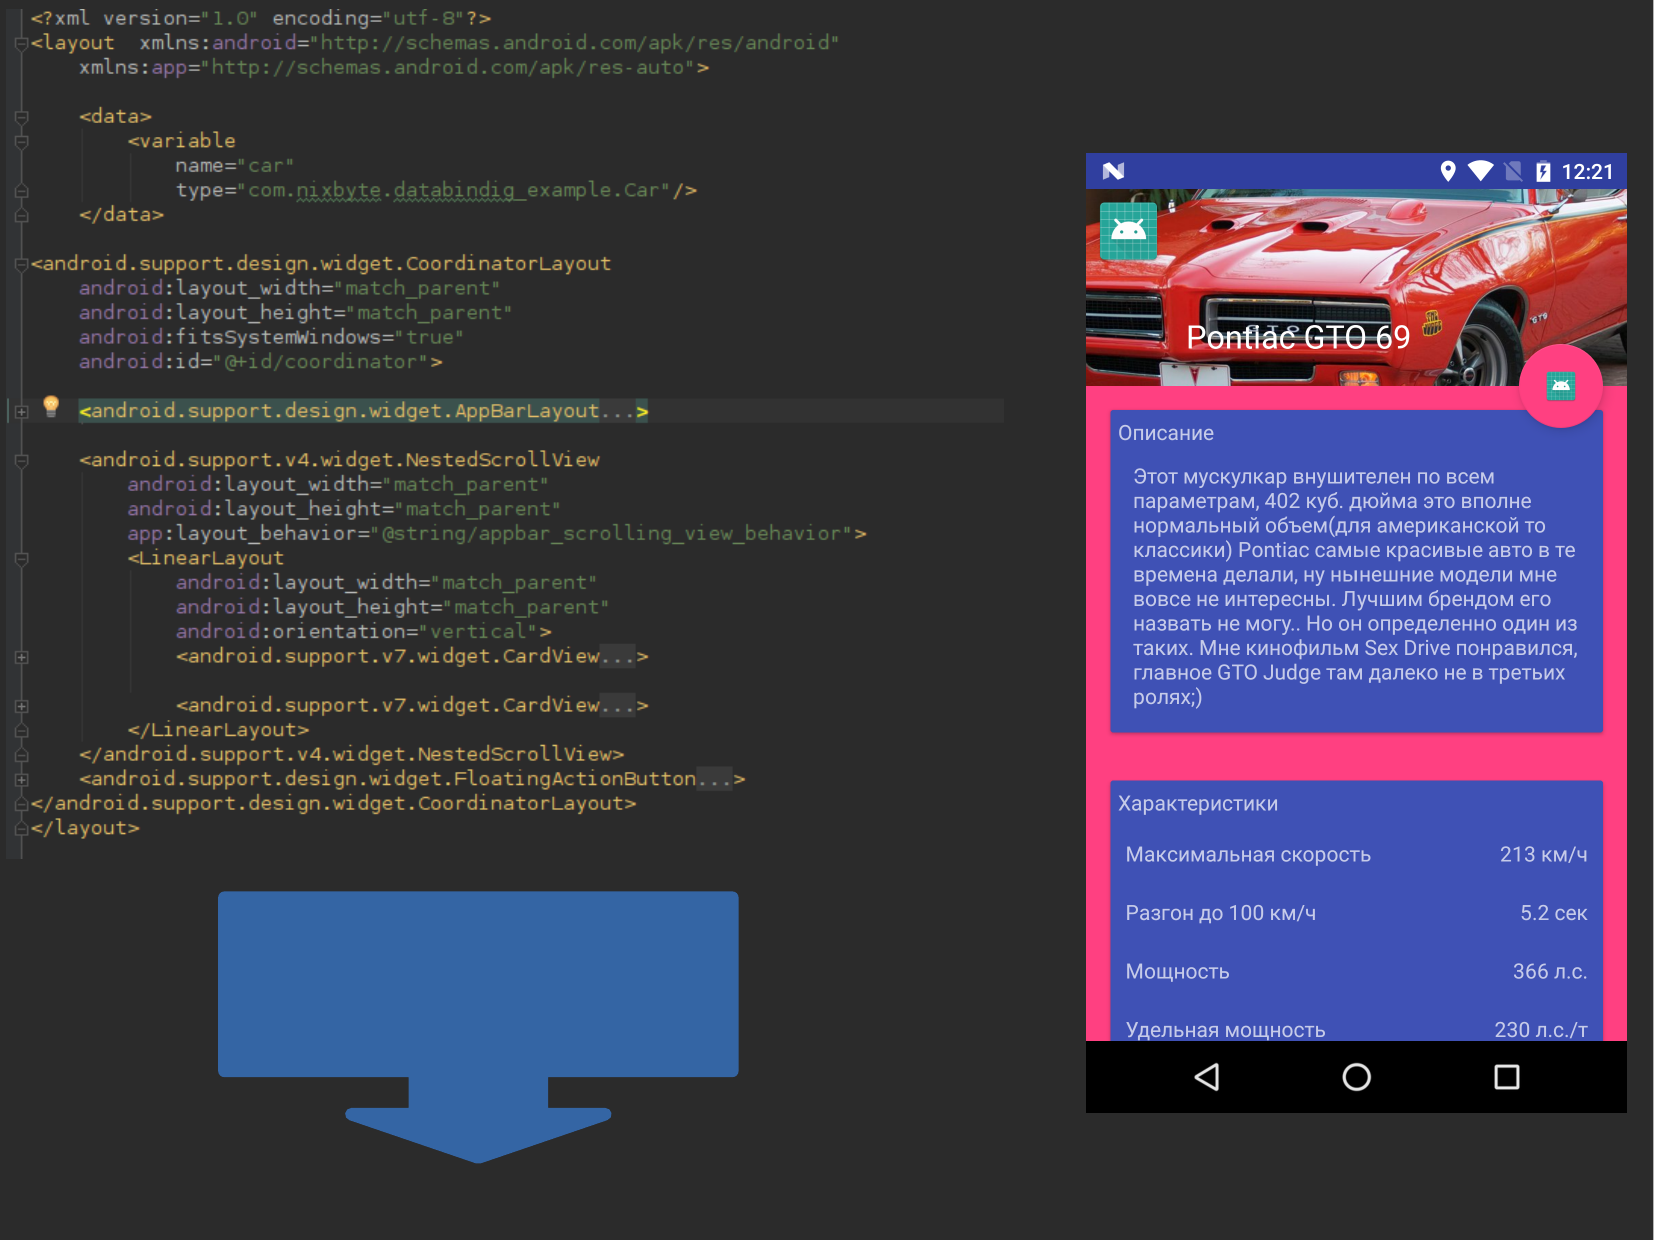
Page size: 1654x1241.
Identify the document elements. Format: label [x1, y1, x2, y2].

text_box [224, 897, 733, 1158]
picture [1086, 153, 1627, 1113]
picture [6, 9, 1004, 859]
